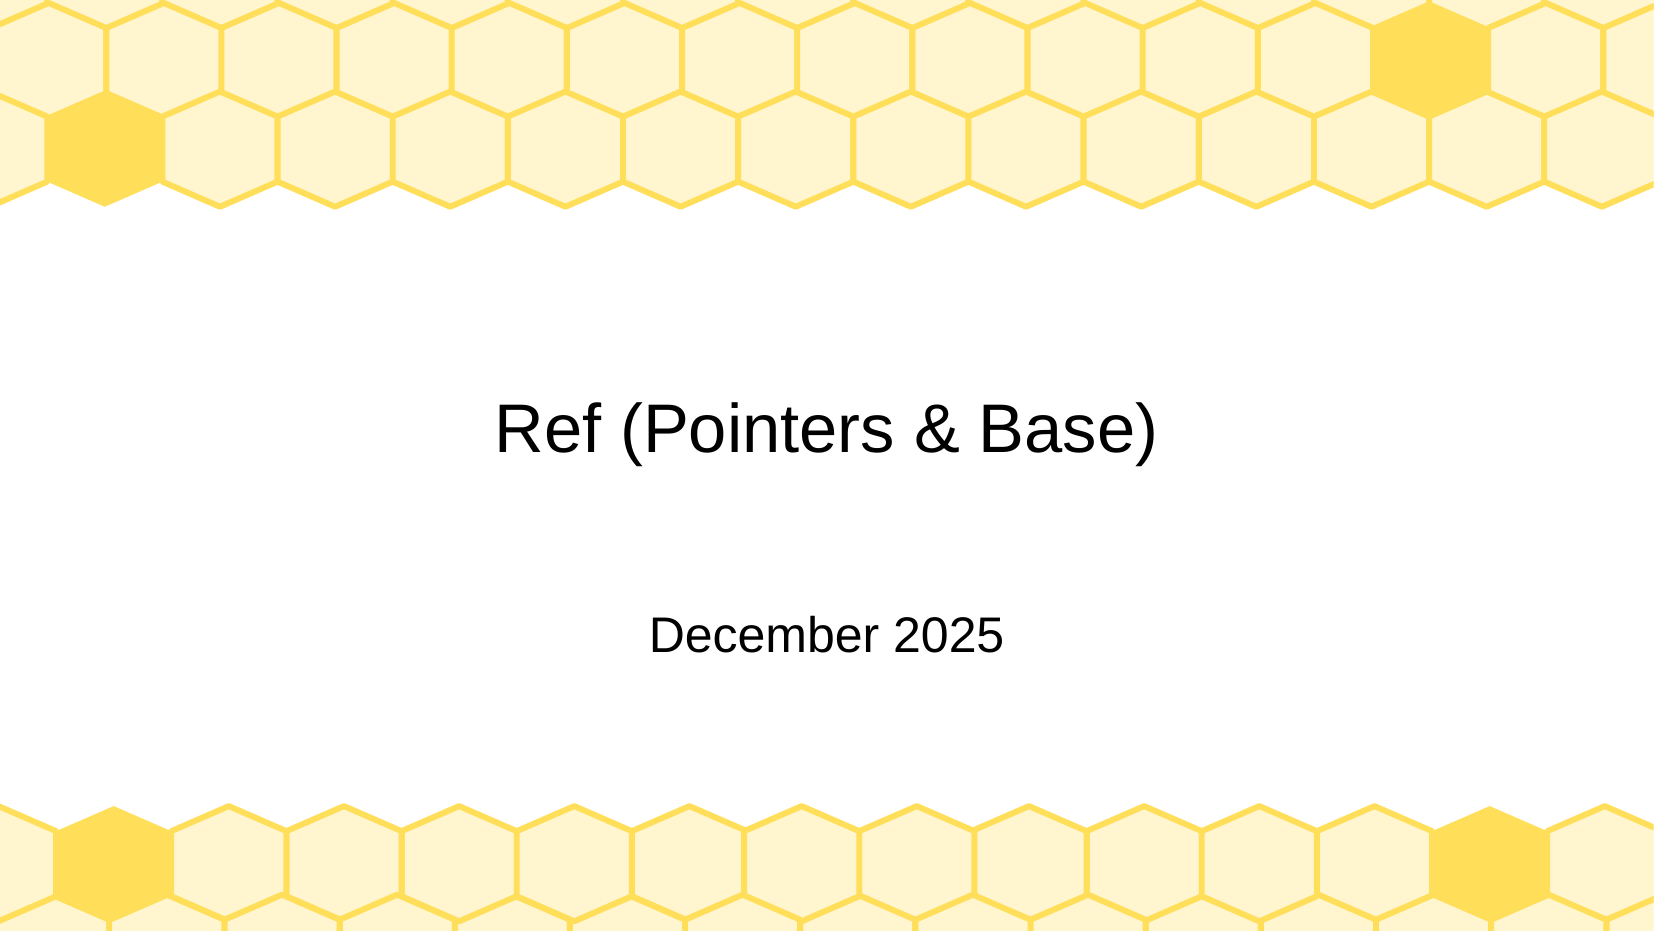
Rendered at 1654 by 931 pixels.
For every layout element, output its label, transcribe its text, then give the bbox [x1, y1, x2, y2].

title Ref (Pointers & Base) [88, 324, 1565, 532]
subtitle December 2025 [88, 561, 1565, 709]
